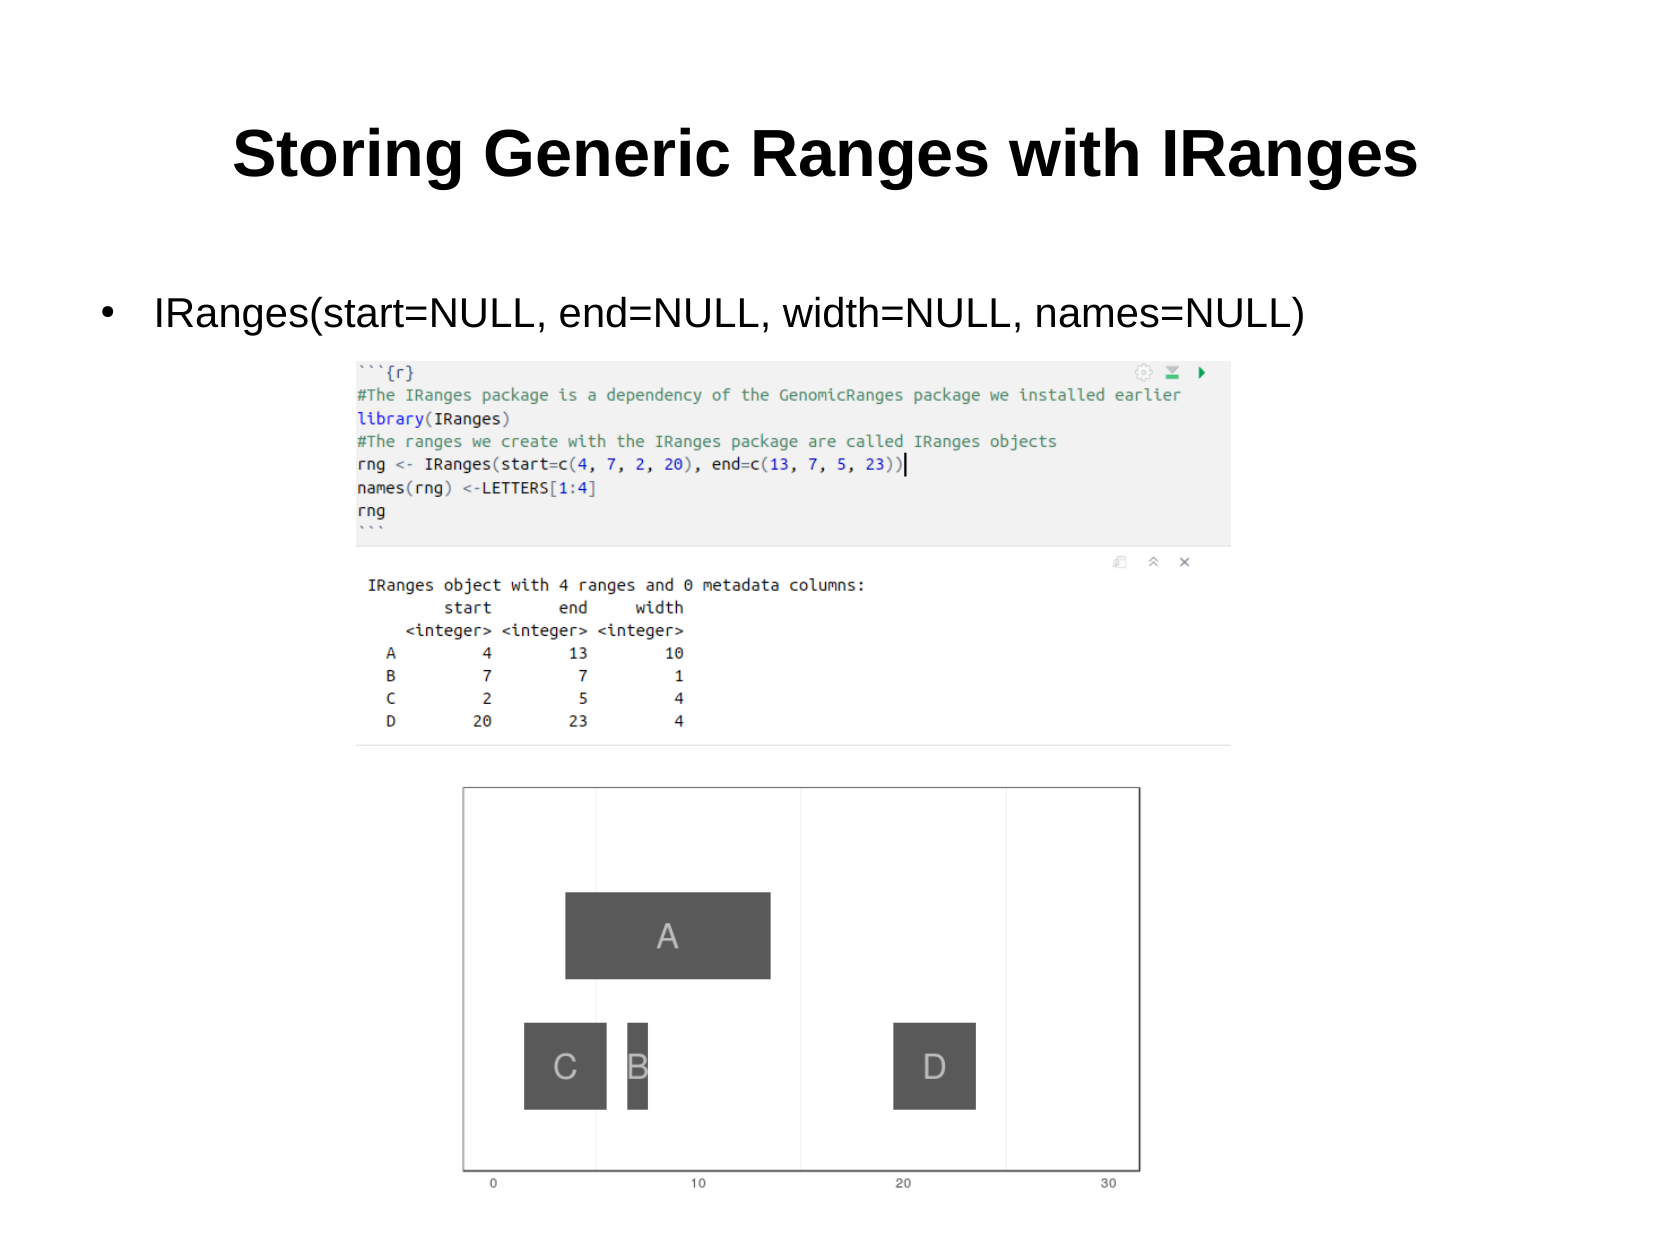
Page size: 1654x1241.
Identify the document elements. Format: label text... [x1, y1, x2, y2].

picture [356, 360, 1231, 747]
list IRanges(start=NULL, end=NULL, width=NULL, names=NULL) [82, 290, 1405, 768]
picture [429, 779, 1148, 1222]
title Storing Generic Ranges with IRanges [82, 49, 1571, 257]
